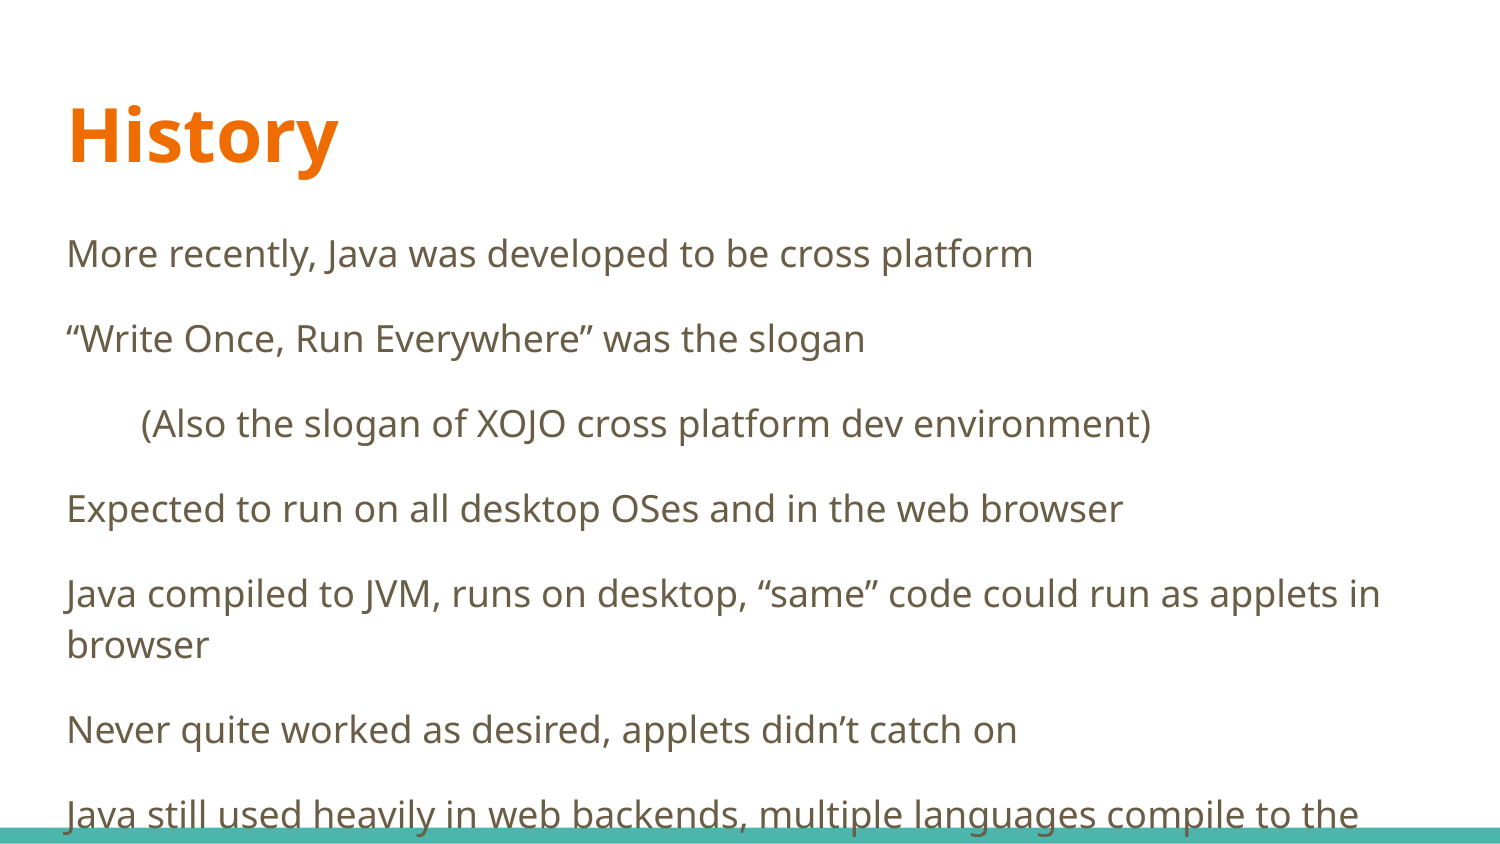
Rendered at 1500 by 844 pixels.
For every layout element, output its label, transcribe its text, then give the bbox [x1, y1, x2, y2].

list More recently, Java was developed to be cross platform “Write Once, Run Everywhere” was the slogan (Also the slogan of XOJO cross platform dev environment) Expected to run on all desktop OSes and in the web browser Java compiled to JVM, runs on desktop, “same” code could run as applets in browser Never quite worked as desired, applets didn’t catch on Java still used heavily in web backends, multiple languages compile to the JVM [51, 207, 1449, 805]
title History [51, 72, 1449, 189]
